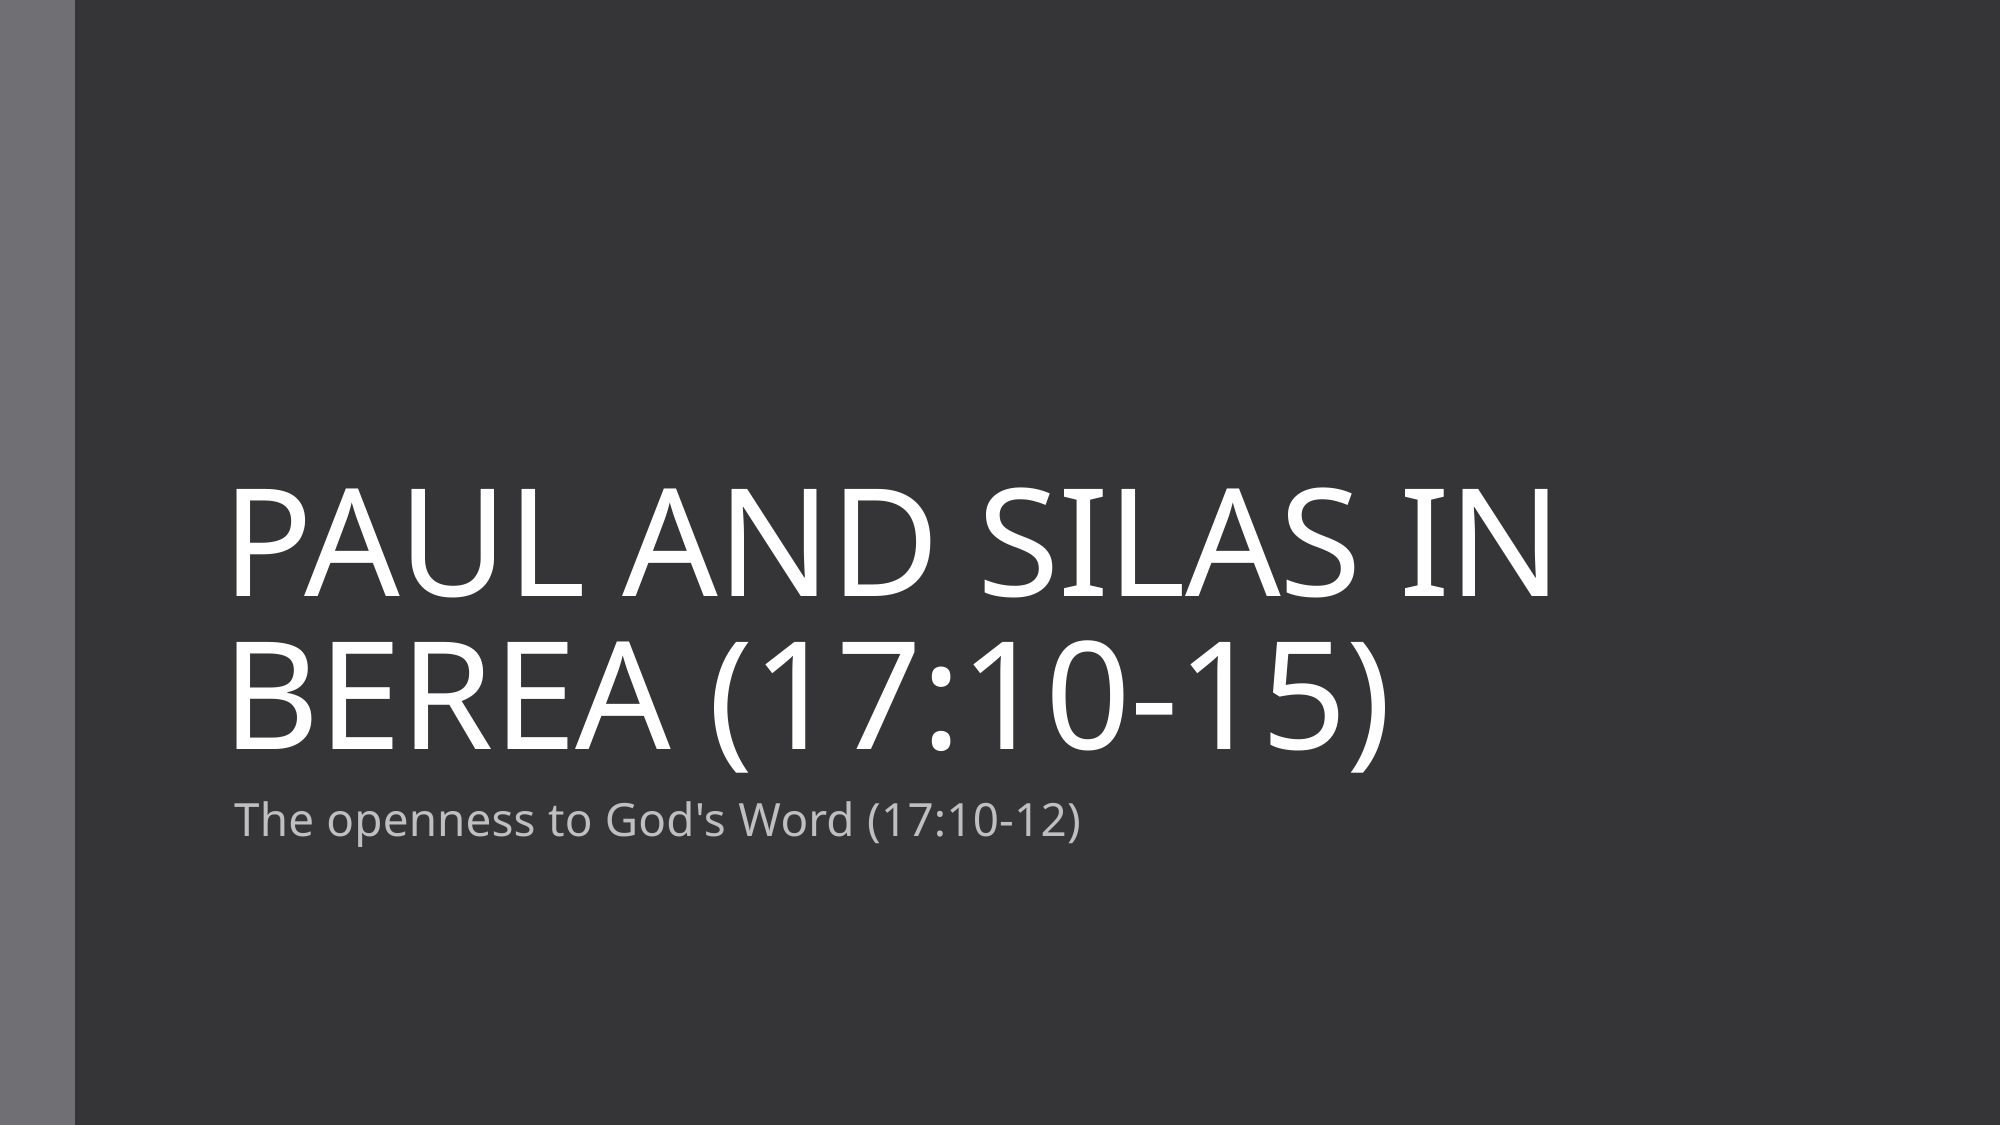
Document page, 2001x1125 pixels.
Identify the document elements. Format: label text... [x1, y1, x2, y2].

title PAUL AND SILAS IN BEREA (17:10-15) [206, 124, 1752, 787]
subtitle The openness to God's Word (17:10-12) [206, 787, 1752, 1066]
